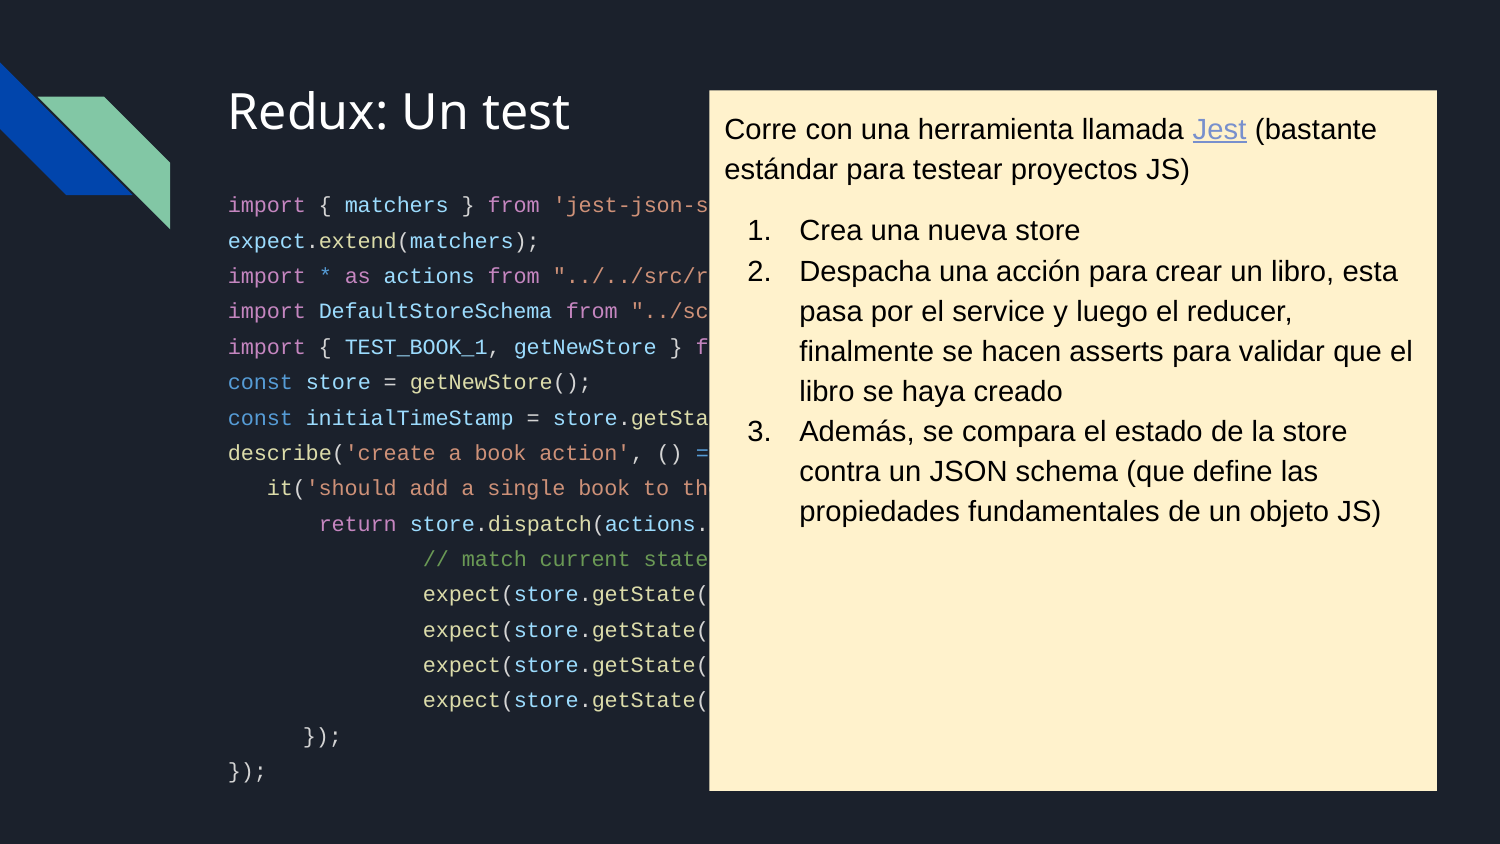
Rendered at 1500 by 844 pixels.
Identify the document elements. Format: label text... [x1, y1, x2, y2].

list import { matchers } from 'jest-json-schema'; expect.extend(matchers); import * as actions from "../../src/redux/actions"; import DefaultStoreSchema from "../schemas/initial-schema"; import { TEST_BOOK_1, getNewStore } from "./setup"; const store = getNewStore(); const initialTimeStamp = store.getState().lastUpdateTime.getTime(); describe('create a book action', () => { it('should add a single book to the books collection', () => { return store.dispatch(actions.addBook(TEST_BOOK_1)).then(() => { // match current state against a reduced json schema: expect(store.getState()).toMatchSchema(DefaultStoreSchema); expect(store.getState().requestStatus.postBook.pending).toBe(false); expect(store.getState().requestStatus.postBook.error).toBe(false); expect(store.getState().books.length).toBe(1); }); }); [212, 166, 709, 791]
title Redux: Un test [212, 64, 1368, 166]
text_box Corre con una herramienta llamada Jest (bastante estándar para testear proyectos JS) Crea una nueva store Despacha una acción para crear un libro, esta pasa por el service y luego el reducer, finalmente se hacen asserts para validar que el libro se haya creado Además, se compara el estado de la store contra un JSON schema (que define las propiedades fundamentales de un objeto JS) [709, 90, 1437, 791]
